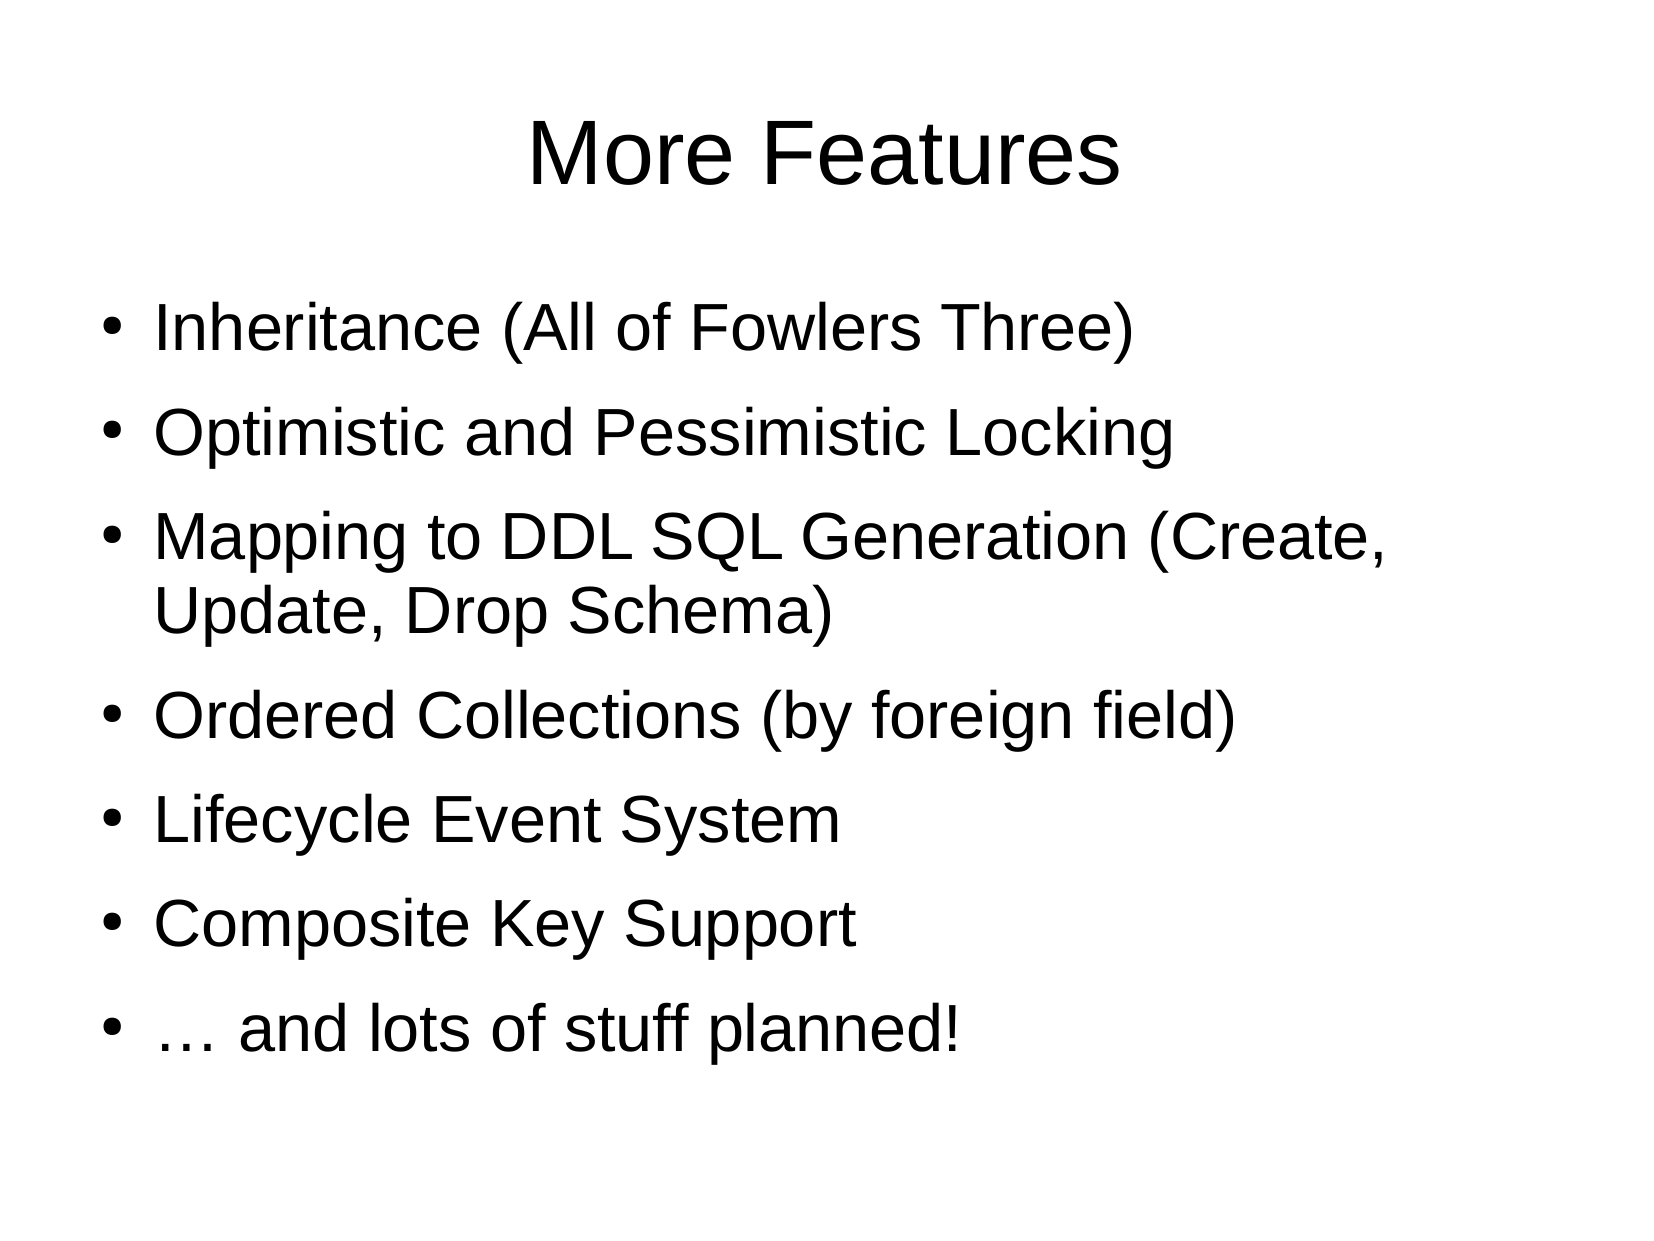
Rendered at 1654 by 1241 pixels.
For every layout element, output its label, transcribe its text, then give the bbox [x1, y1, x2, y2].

title More Features [82, 56, 1571, 250]
list Inheritance (All of Fowlers Three) Optimistic and Pessimistic Locking Mapping to DDL SQL Generation (Create, Update, Drop Schema) Ordered Collections (by foreign field) Lifecycle Event System Composite Key Support … and lots of stuff planned! [82, 290, 1571, 1109]
